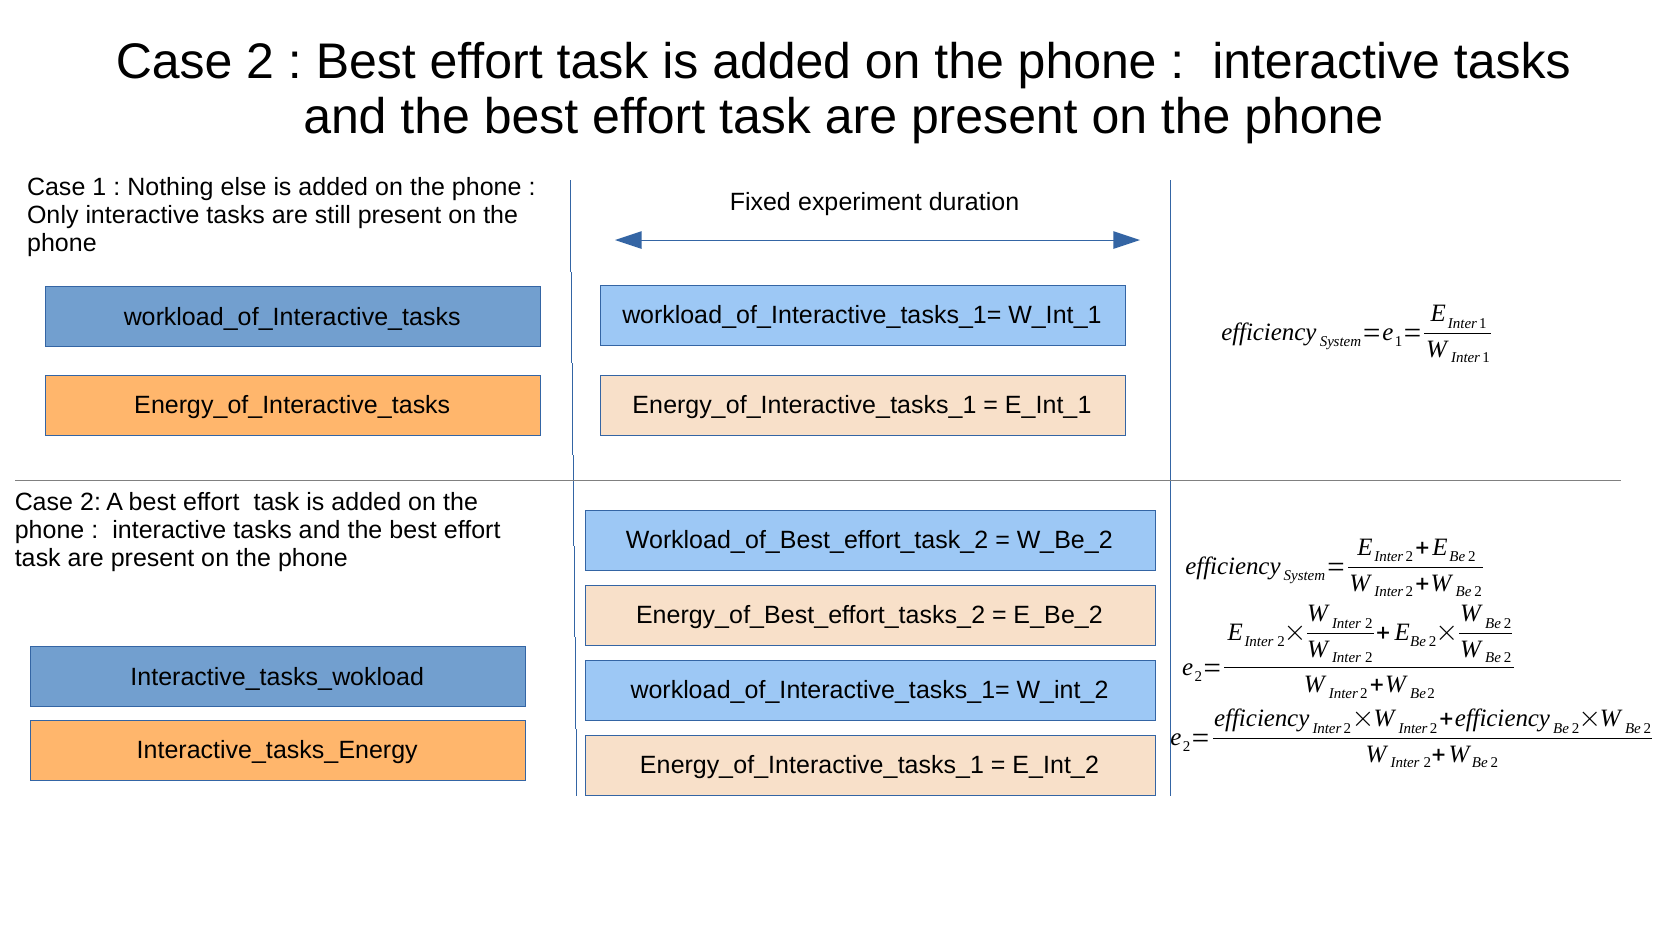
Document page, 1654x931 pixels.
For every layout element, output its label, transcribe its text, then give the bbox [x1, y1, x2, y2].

text_box Energy_of_Interactive_tasks_1 = E_Int_2 [585, 735, 1156, 796]
text_box Energy_of_Interactive_tasks_1 = E_Int_1 [600, 375, 1126, 436]
text_box Interactive_tasks_wokload [30, 646, 526, 707]
text_box workload_of_Interactive_tasks_1= W_int_2 [585, 660, 1156, 721]
chart [1215, 300, 1499, 367]
text_box Energy_of_Interactive_tasks [45, 375, 541, 436]
text_box Case 1 : Nothing else is added on the phone : Only interactive tasks are still present on the phone [12, 165, 556, 287]
title Case 2 : Best effort task is added on the phone : interactive tasks and the best effort task are present on the phone [112, 27, 1576, 151]
text_box Workload_of_Best_effort_task_2 = W_Be_2 [585, 510, 1156, 571]
text_box workload_of_Interactive_tasks [45, 287, 541, 347]
text_box Interactive_tasks_Energy [30, 720, 526, 781]
chart [1164, 705, 1654, 772]
text_box Fixed experiment duration [715, 180, 1036, 223]
text_box Energy_of_Best_effort_tasks_2 = E_Be_2 [585, 585, 1156, 646]
text_box Case 2: A best effort task is added on the phone : interactive tasks and the best effort task are present on the phone [0, 480, 543, 602]
text_box workload_of_Interactive_tasks_1= W_Int_1 [600, 285, 1126, 346]
chart [1175, 533, 1522, 702]
